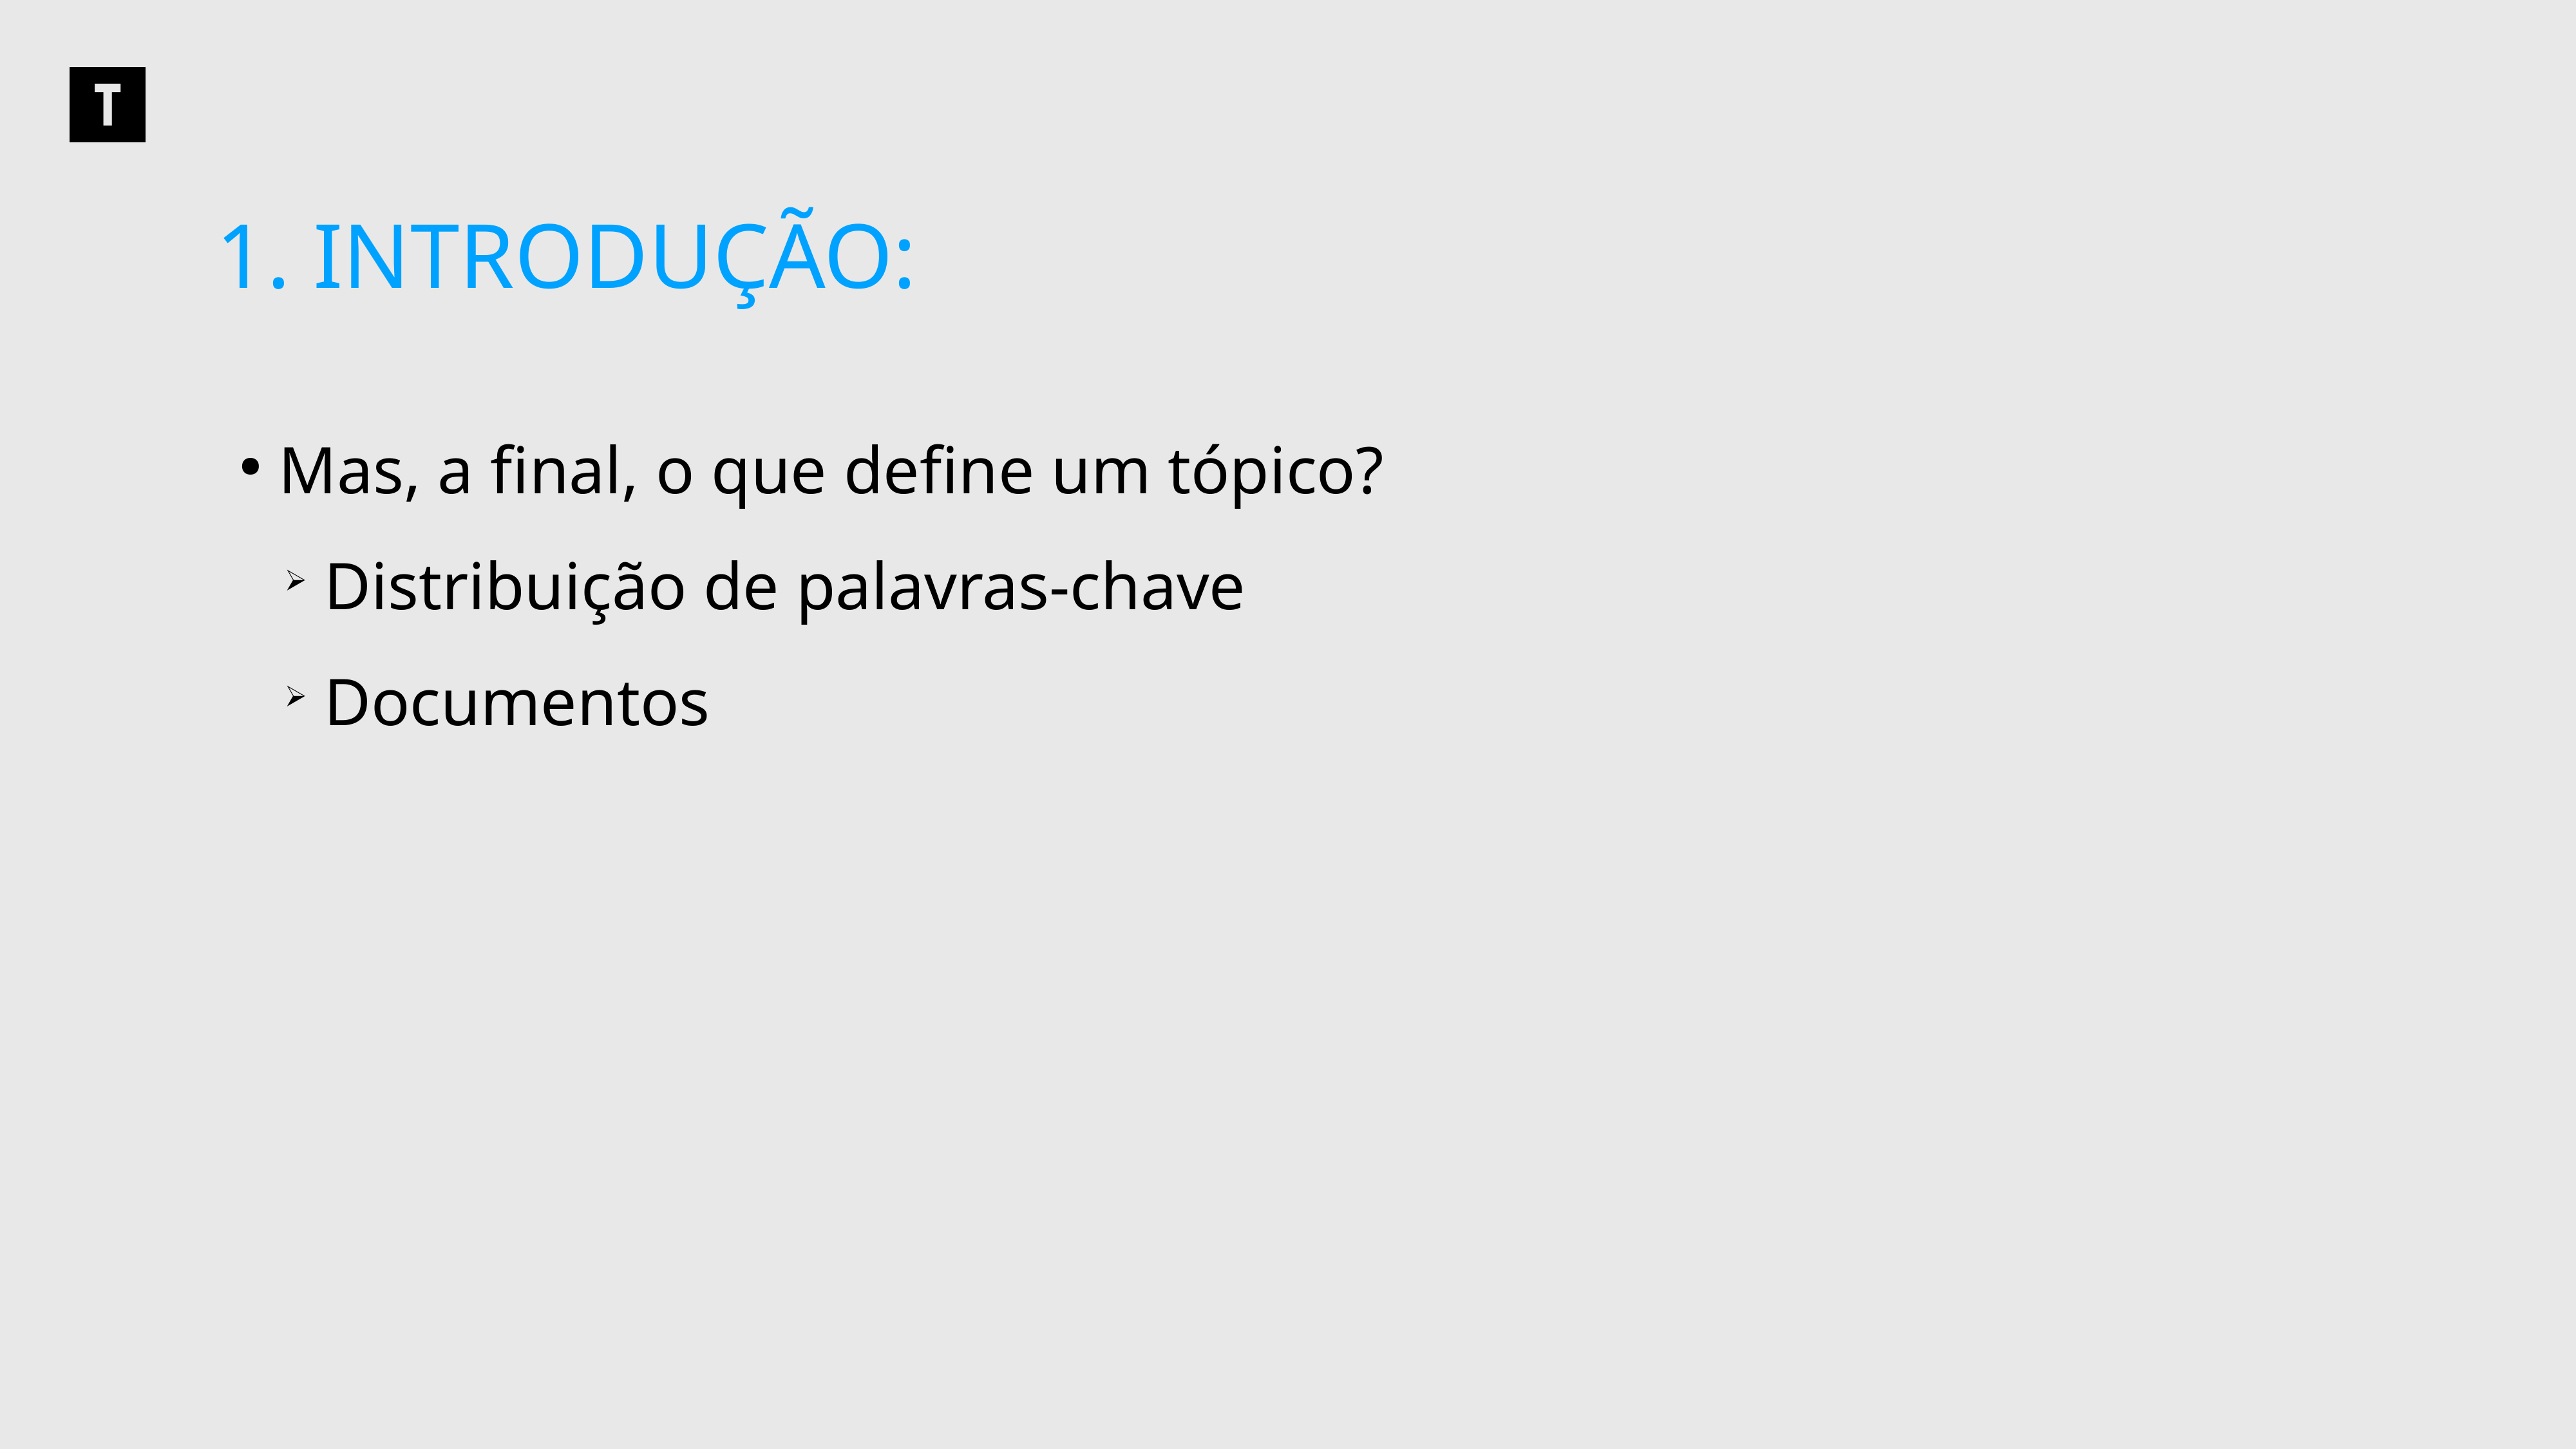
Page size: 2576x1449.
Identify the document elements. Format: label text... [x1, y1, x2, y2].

text_box 1. INTRODUÇÃO: [211, 194, 1719, 312]
text_box Mas, a final, o que define um tópico? Distribuição de palavras-chave Documentos [211, 385, 2199, 589]
picture [70, 67, 146, 142]
